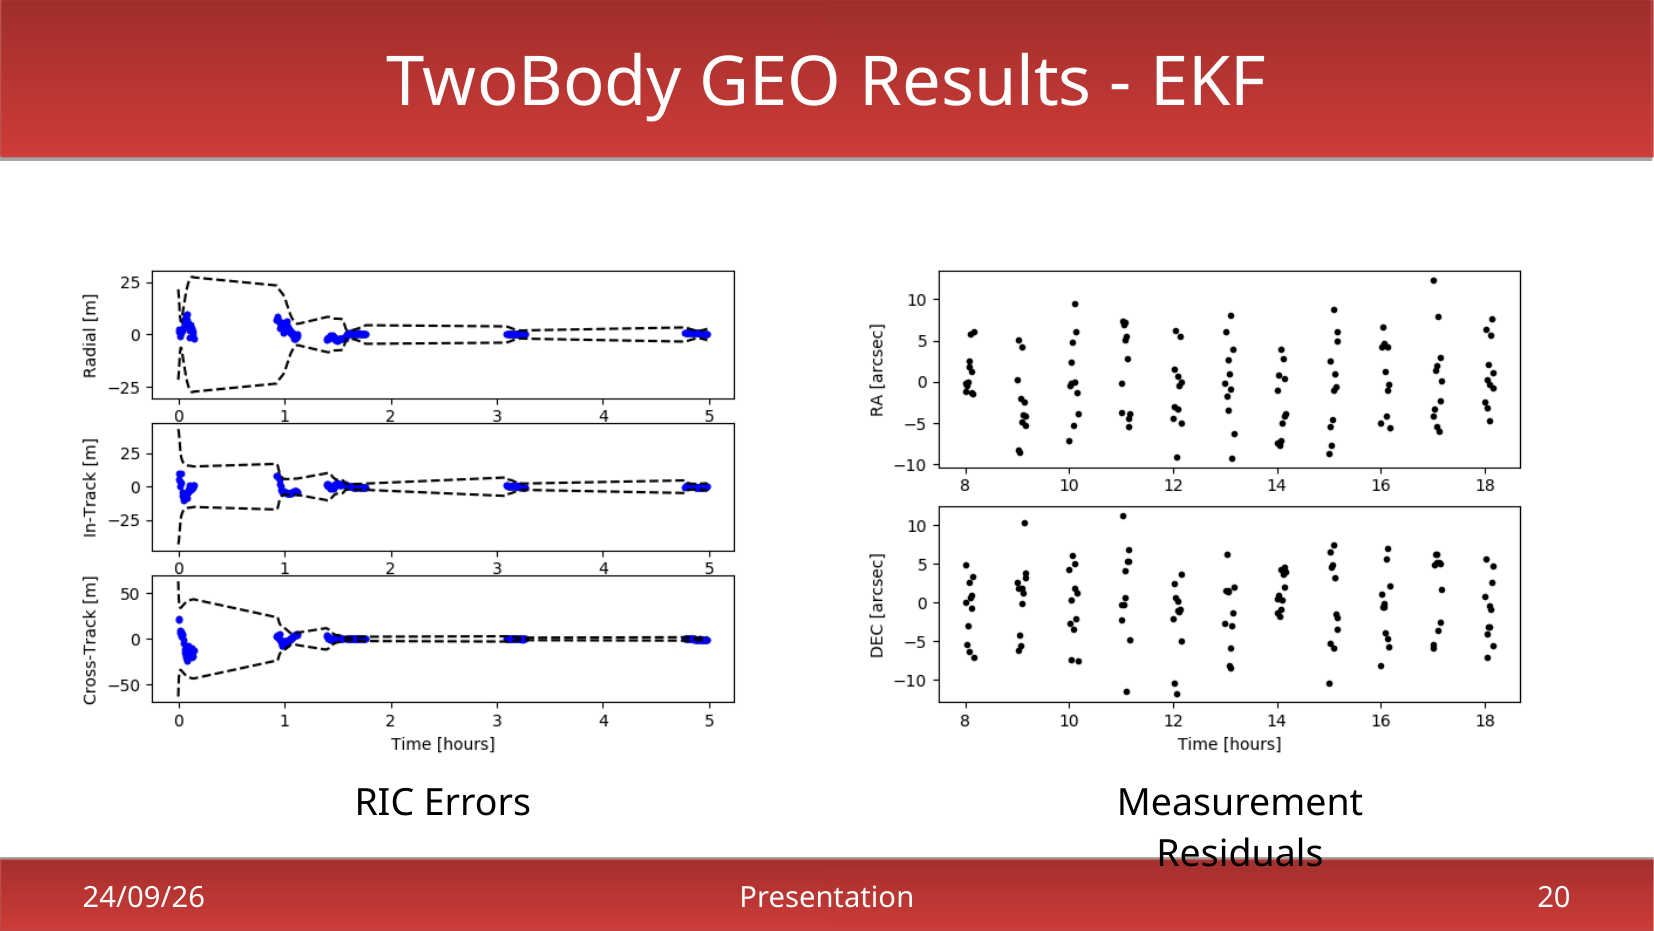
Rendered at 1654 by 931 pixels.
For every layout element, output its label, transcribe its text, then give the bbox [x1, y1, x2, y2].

picture [1257, 857, 1268, 864]
picture [845, 204, 1595, 764]
picture [1234, 857, 1245, 864]
picture [58, 204, 809, 764]
text_box RIC Errors [236, 767, 650, 830]
picture [0, 0, 1654, 161]
text_box Measurement Residuals [1033, 767, 1447, 830]
picture [0, 857, 1654, 931]
picture [1279, 857, 1289, 864]
title TwoBody GEO Results - EKF [59, 23, 1595, 133]
